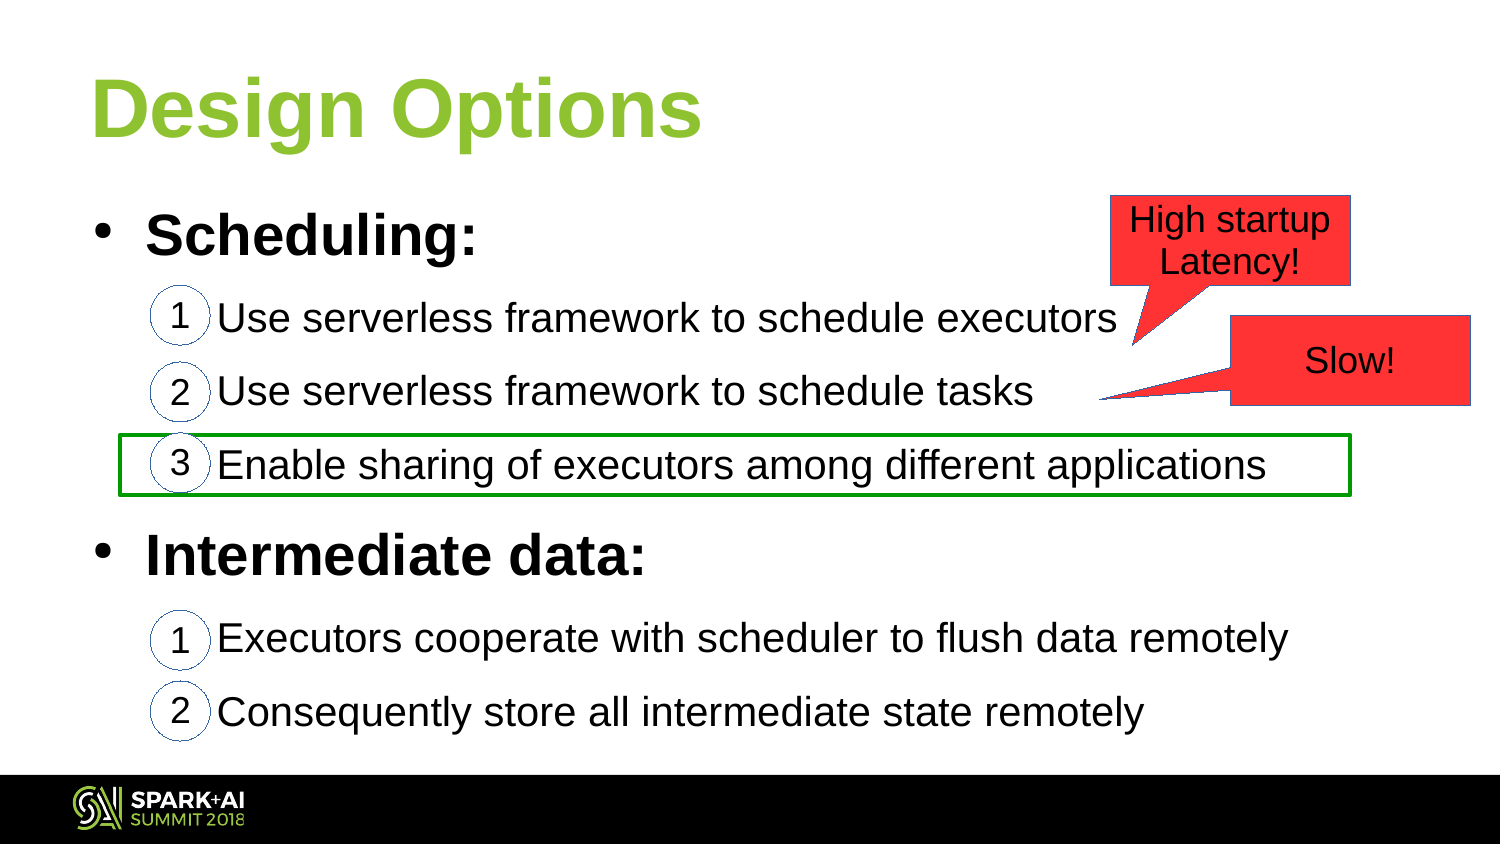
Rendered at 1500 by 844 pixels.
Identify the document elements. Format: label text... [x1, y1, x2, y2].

text_box 2 [150, 680, 211, 742]
text_box 3 [150, 432, 211, 493]
title Design Options [75, 33, 1426, 175]
text_box Slow! [1099, 315, 1471, 406]
text_box 1 [150, 285, 211, 346]
text_box 1 [150, 610, 211, 671]
text_box 2 [150, 361, 211, 422]
list Scheduling: Use serverless framework to schedule executors Use serverless framework to schedule tasks Enable sharing of executors among different applications Intermediate data: Executors cooperate with scheduler to flush data remotely Consequently store all intermediate state remotely [75, 196, 1425, 754]
text_box High startup Latency! [1110, 195, 1351, 346]
